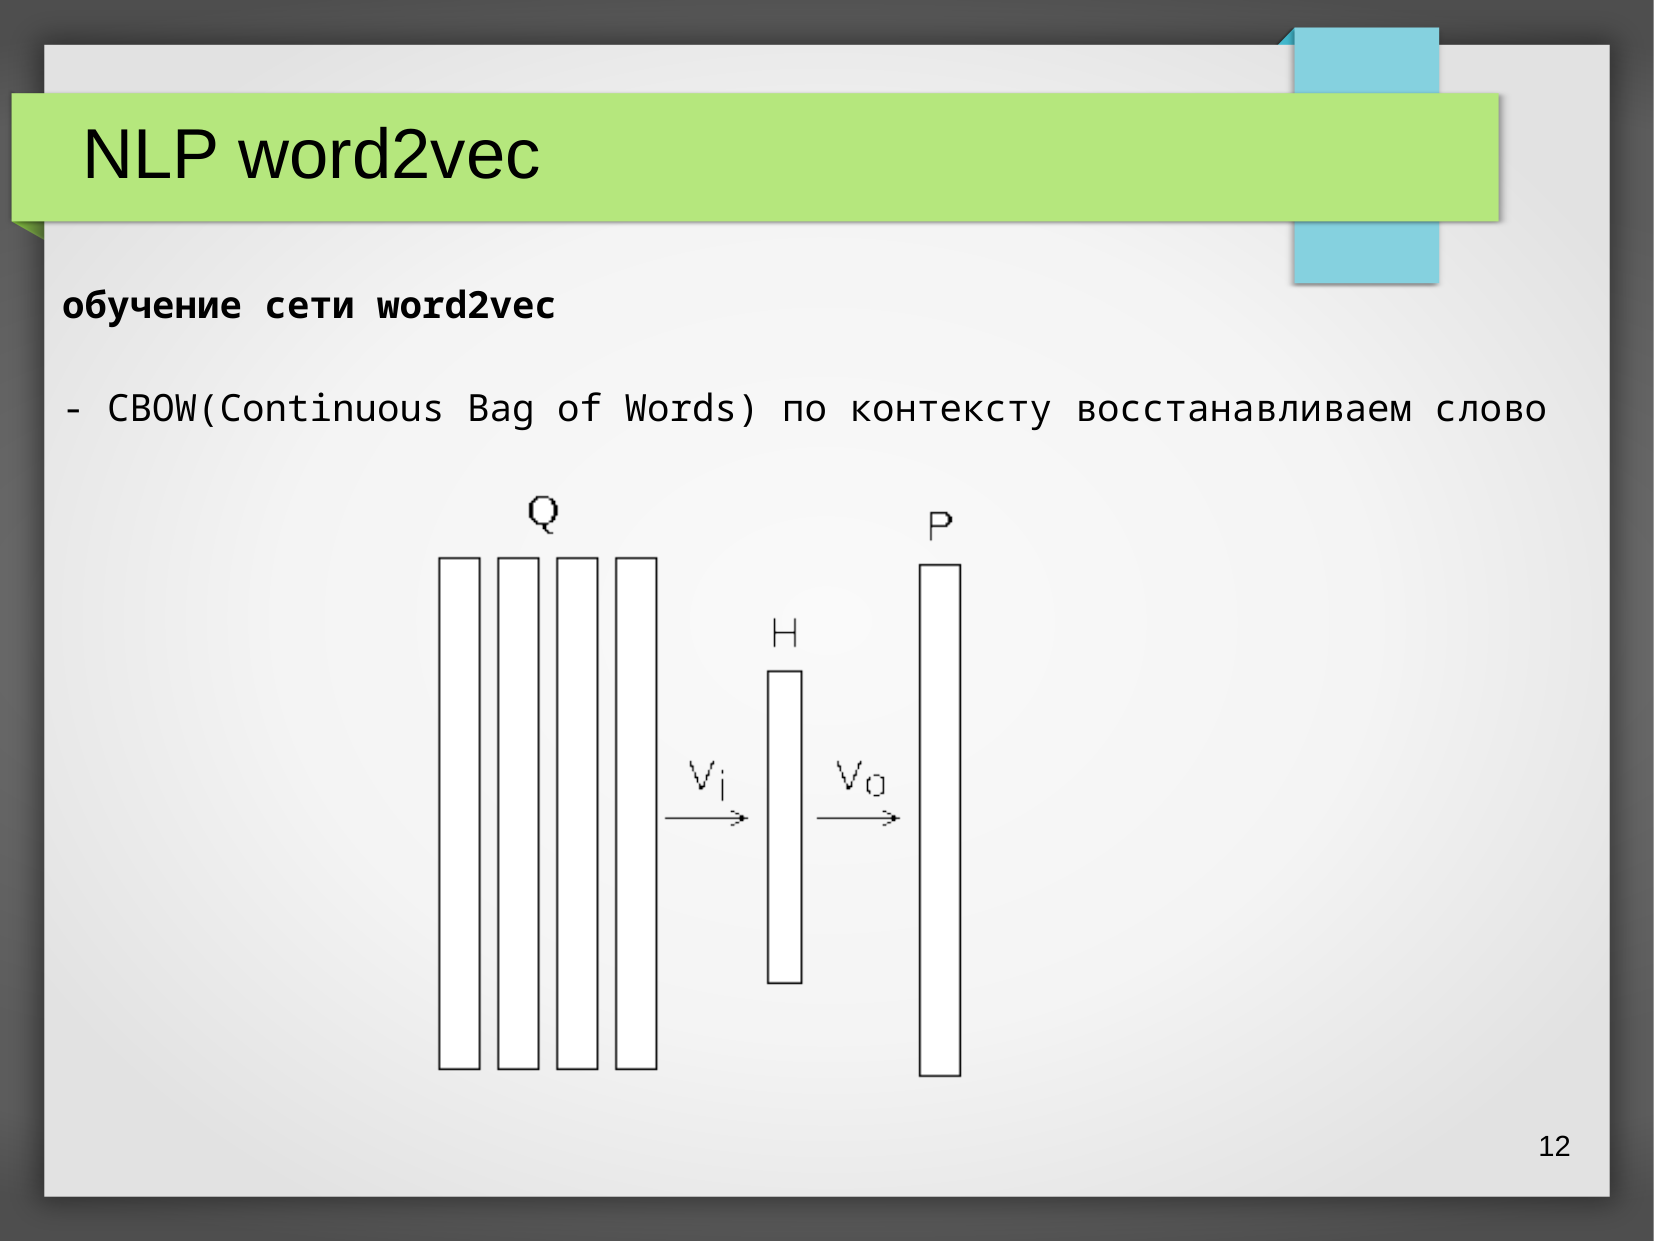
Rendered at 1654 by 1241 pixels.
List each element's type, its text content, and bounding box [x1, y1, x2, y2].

picture [0, 0, 1654, 1241]
text_box обучение сети word2vec - CBOW(Continuous Bag of Words) по контексту восстанавливаем слово [47, 271, 1607, 486]
title NLP word2vec [82, 113, 1406, 194]
